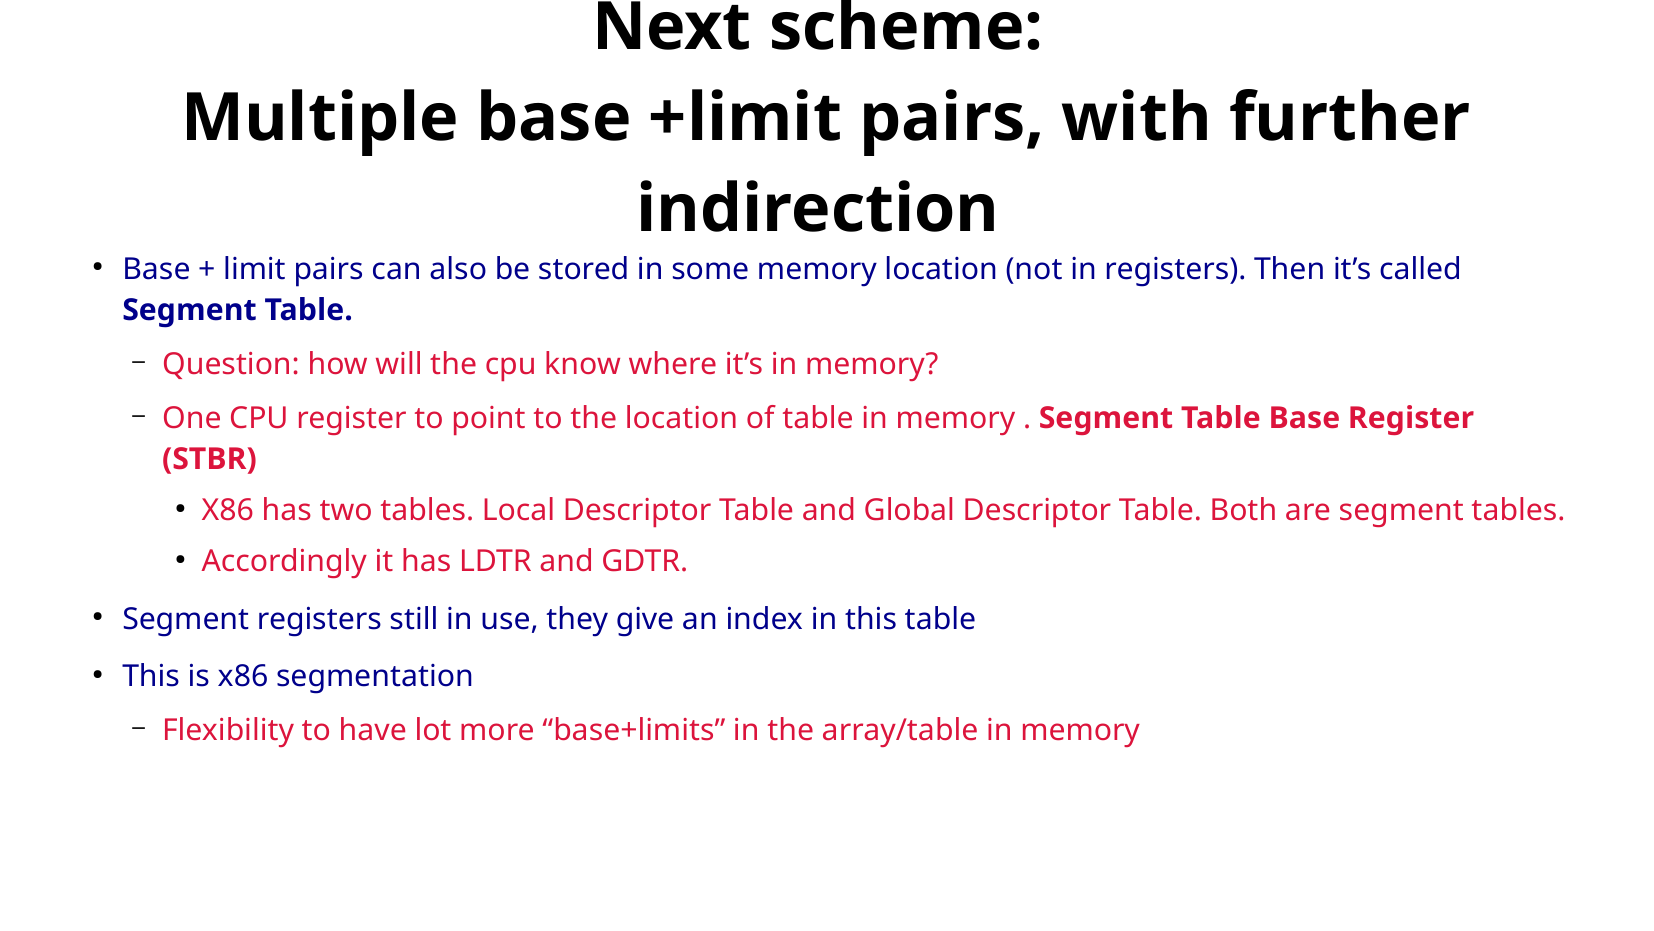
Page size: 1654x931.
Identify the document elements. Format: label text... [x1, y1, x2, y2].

title Next scheme: Multiple base +limit pairs, with further indirection [82, 2, 1571, 227]
list Base + limit pairs can also be stored in some memory location (not in registers). Then it’s called Segment Table. Question: how will the cpu know where it’s in memory? One CPU register to point to the location of table in memory . Segment Table Base Register (STBR) X86 has two tables. Local Descriptor Table and Global Descriptor Table. Both are segment tables. Accordingly it has LDTR and GDTR. Segment registers still in use, they give an index in this table This is x86 segmentation Flexibility to have lot more “base+limits” in the array/table in memory [82, 247, 1571, 787]
